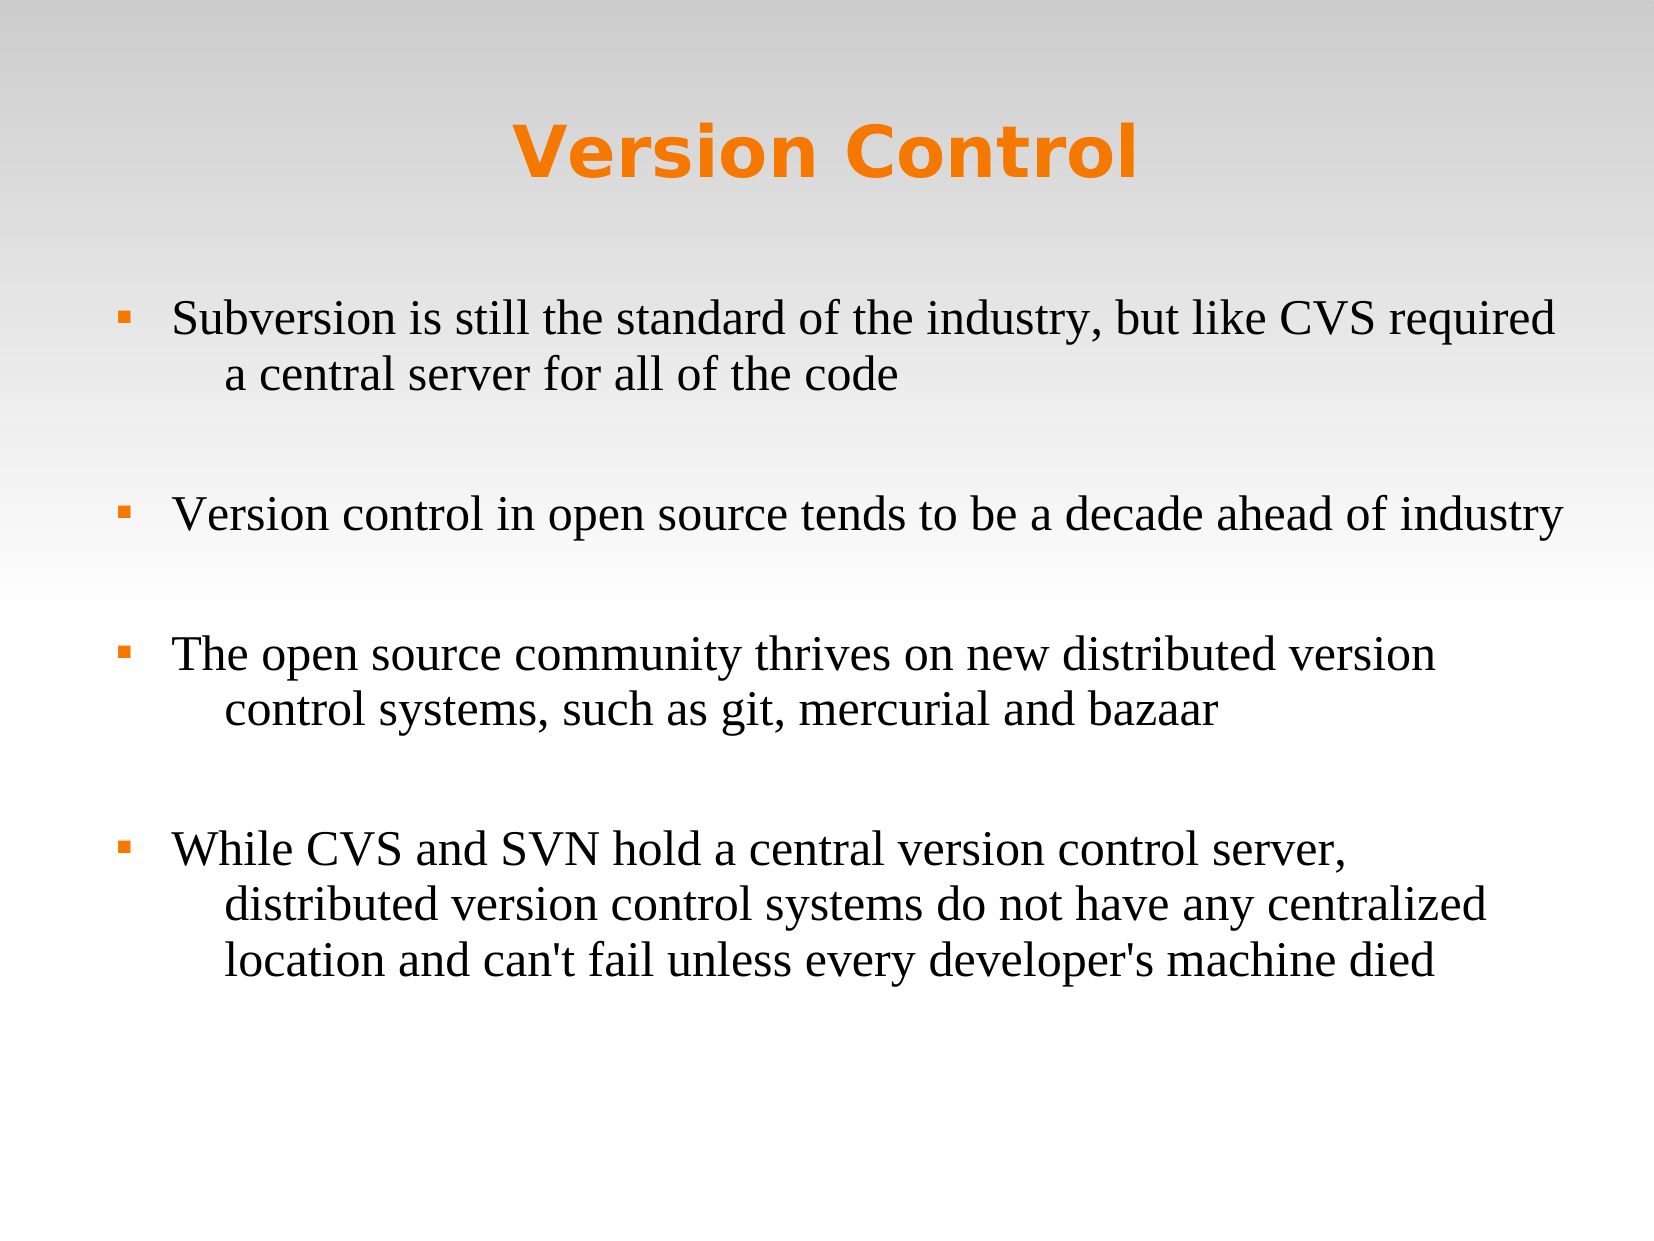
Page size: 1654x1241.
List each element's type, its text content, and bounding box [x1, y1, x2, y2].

list Subversion is still the standard of the industry, but like CVS required a central server for all of the code Version control in open source tends to be a decade ahead of industry The open source community thrives on new distributed version control systems, such as git, mercurial and bazaar While CVS and SVN hold a central version control server, distributed version control systems do not have any centralized location and can't fail unless every developer's machine died [82, 290, 1571, 1135]
title Version Control [82, 49, 1571, 257]
